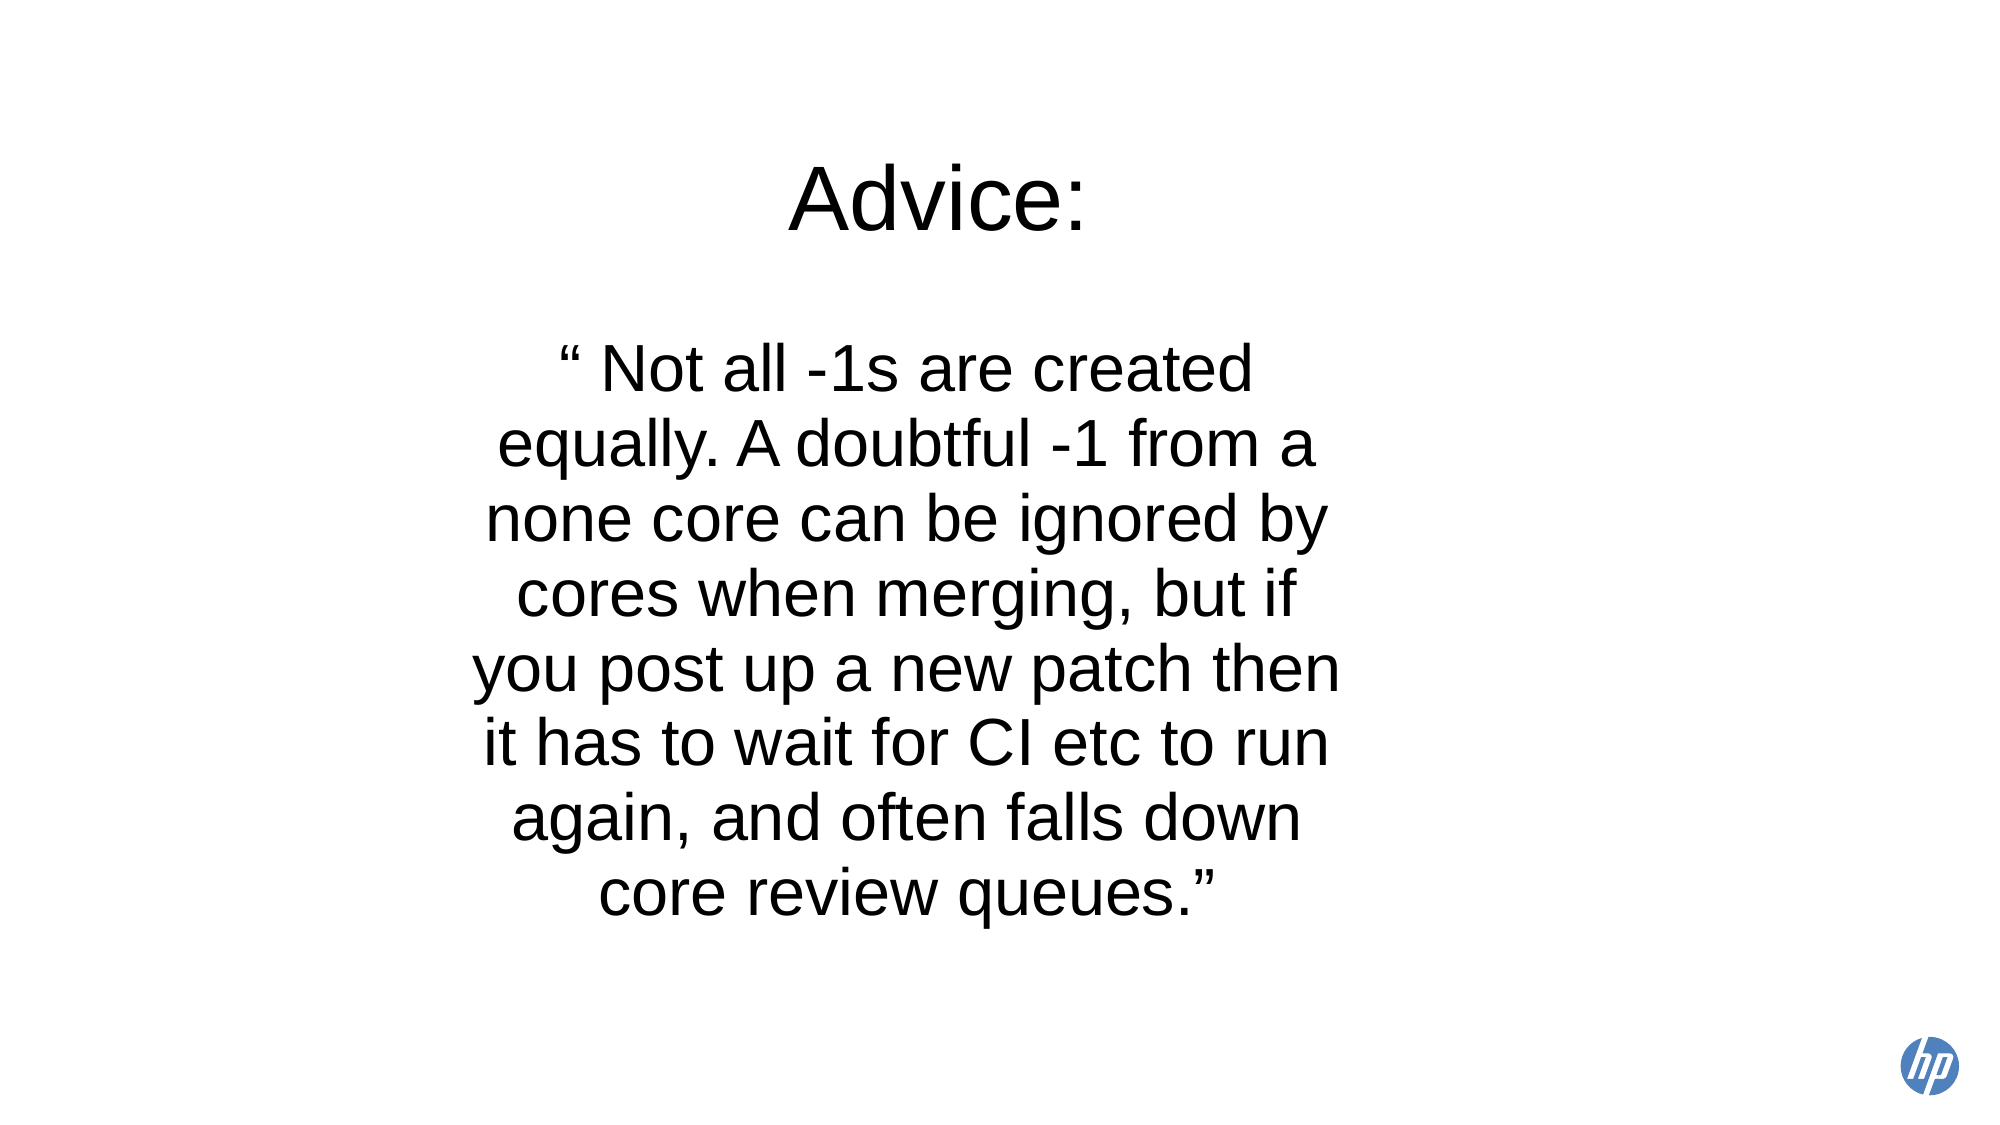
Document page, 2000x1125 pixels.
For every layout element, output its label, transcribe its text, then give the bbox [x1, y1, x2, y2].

subtitle “ Not all -1s are created equally. A doubtful -1 from a none core can be ignored by cores when merging, but if you post up a new patch then it has to wait for CI etc to run again, and often falls down core review queues.” [468, 304, 1347, 957]
title Advice: [189, 70, 1689, 326]
